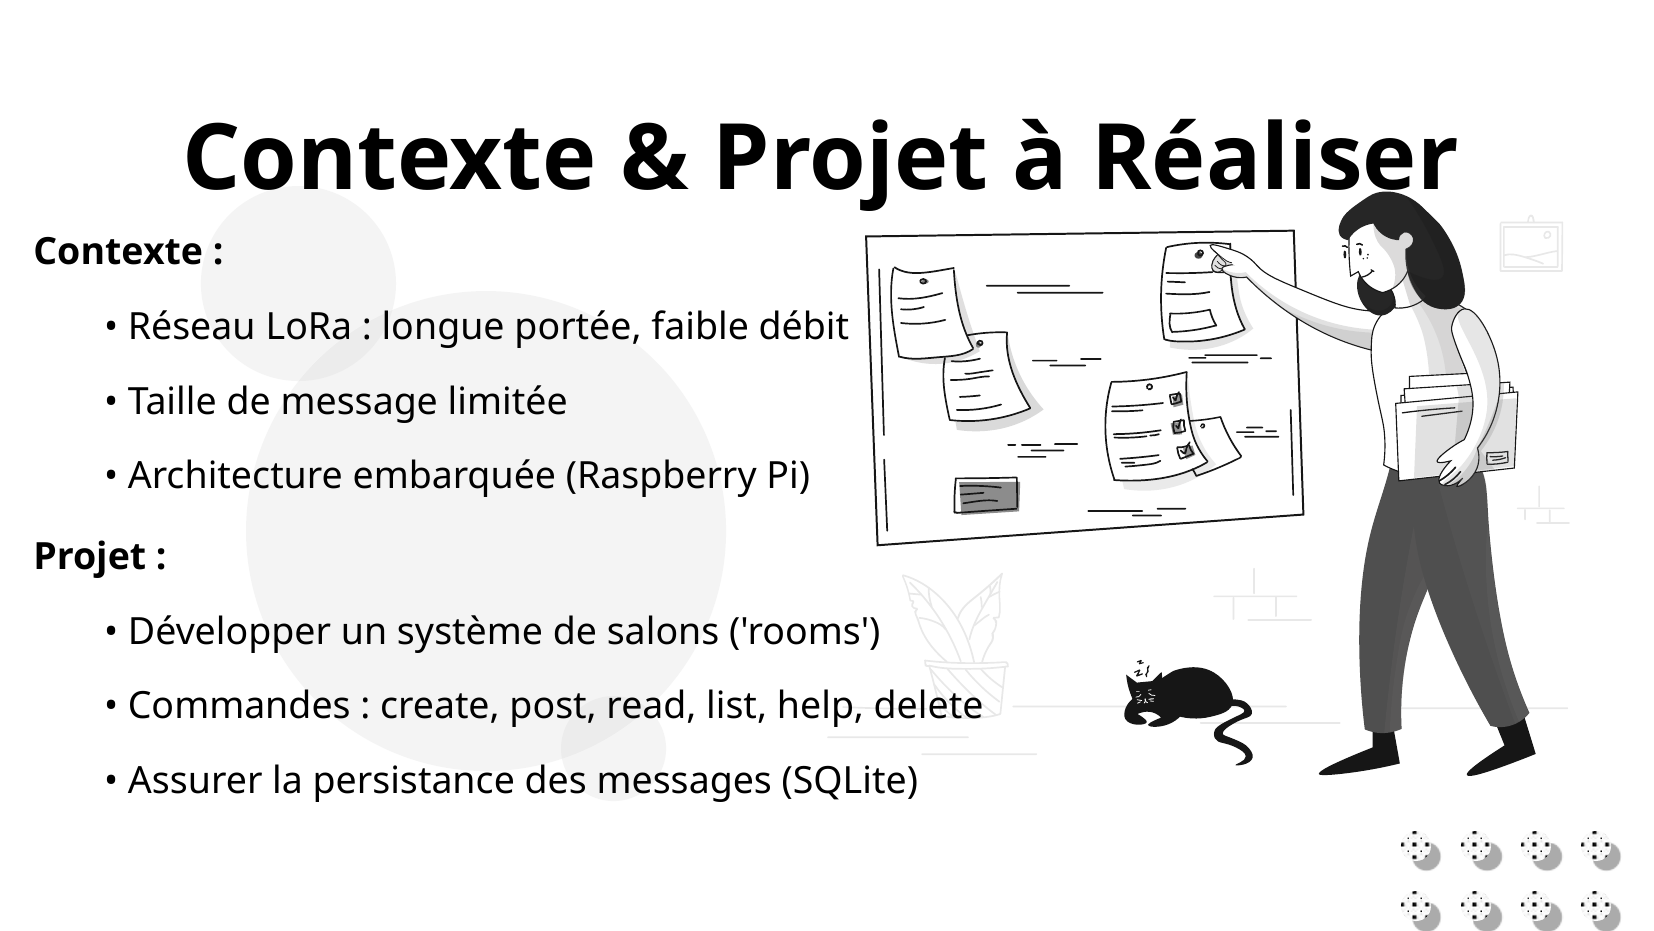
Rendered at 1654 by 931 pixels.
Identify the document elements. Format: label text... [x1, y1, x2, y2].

picture [1460, 830, 1492, 862]
picture [1580, 890, 1612, 922]
list Contexte : • Réseau LoRa : longue portée, faible débit • Taille de message limitée • Architecture embarquée (Raspberry Pi) Projet : • Développer un système de salons ('rooms') • Commandes : create, post, read, list, help, delete • Assurer la persistance des messages (SQLite) [0, 225, 1163, 931]
picture [1581, 830, 1612, 862]
picture [1520, 890, 1552, 922]
picture [1461, 890, 1492, 922]
title Contexte & Projet à Réaliser [76, 76, 1565, 233]
picture [1520, 831, 1552, 862]
picture [1400, 830, 1432, 862]
picture [1400, 891, 1432, 922]
